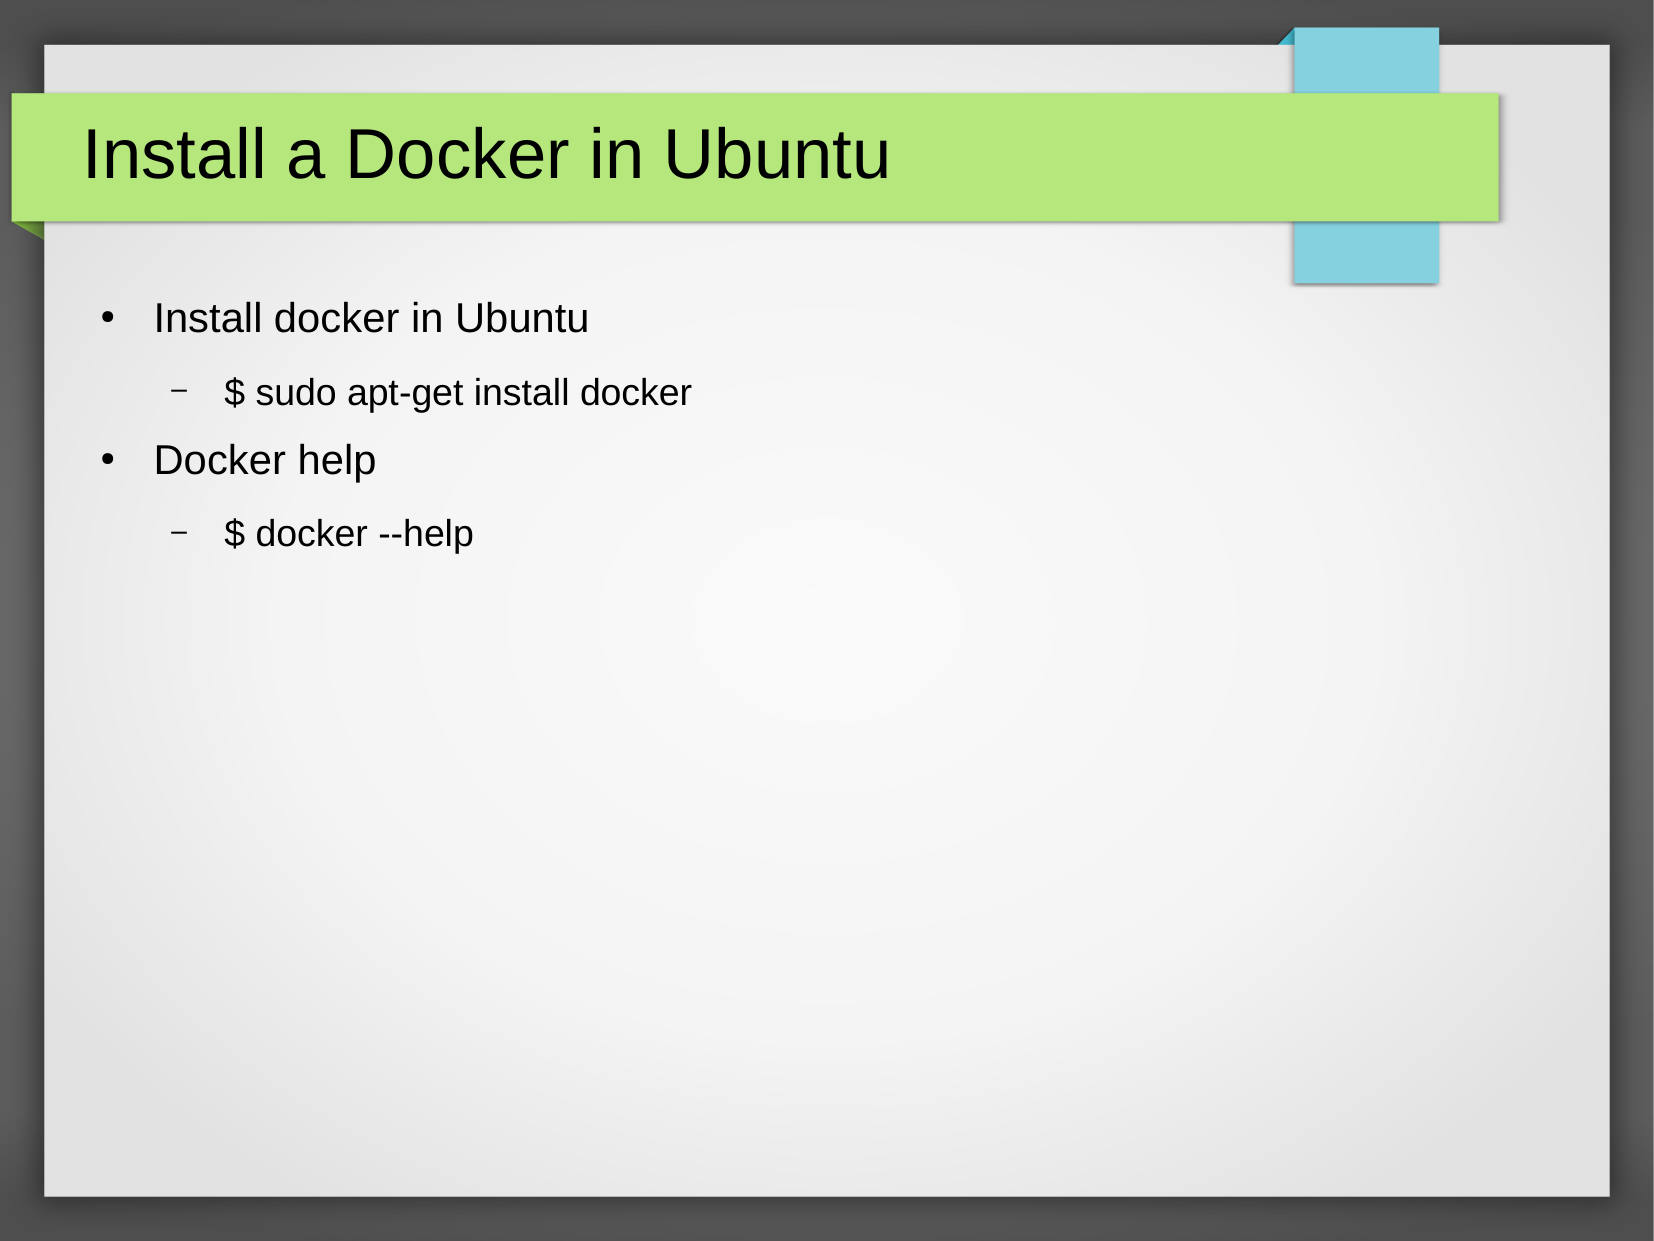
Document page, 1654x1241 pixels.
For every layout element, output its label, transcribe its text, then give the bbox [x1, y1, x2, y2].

picture [0, 0, 1654, 1241]
list Install docker in Ubuntu $ sudo apt-get install docker Docker help $ docker --help [82, 295, 1571, 1015]
title Install a Docker in Ubuntu [82, 94, 1264, 213]
